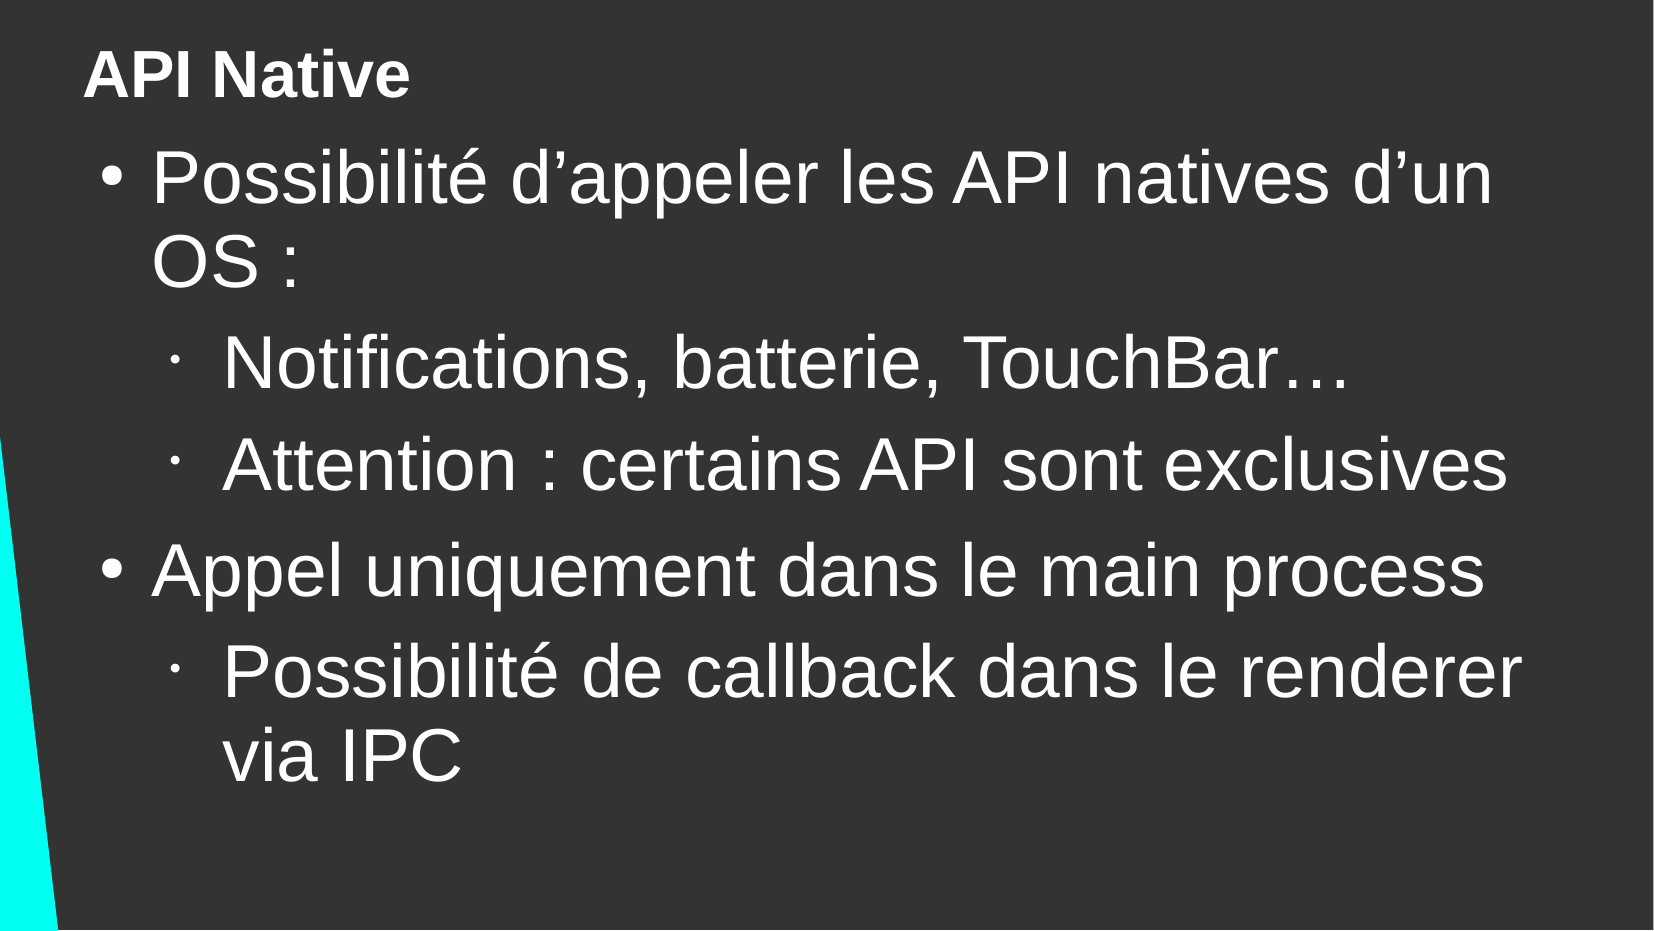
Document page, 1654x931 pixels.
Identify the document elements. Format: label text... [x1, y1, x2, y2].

text_box [0, 436, 59, 931]
title API Native [82, 37, 1571, 112]
list Possibilité d’appeler les API natives d’un OS : Notifications, batterie, TouchBar… Attention : certains API sont exclusives Appel uniquement dans le main process Possibilité de callback dans le renderer via IPC [80, 135, 1619, 857]
